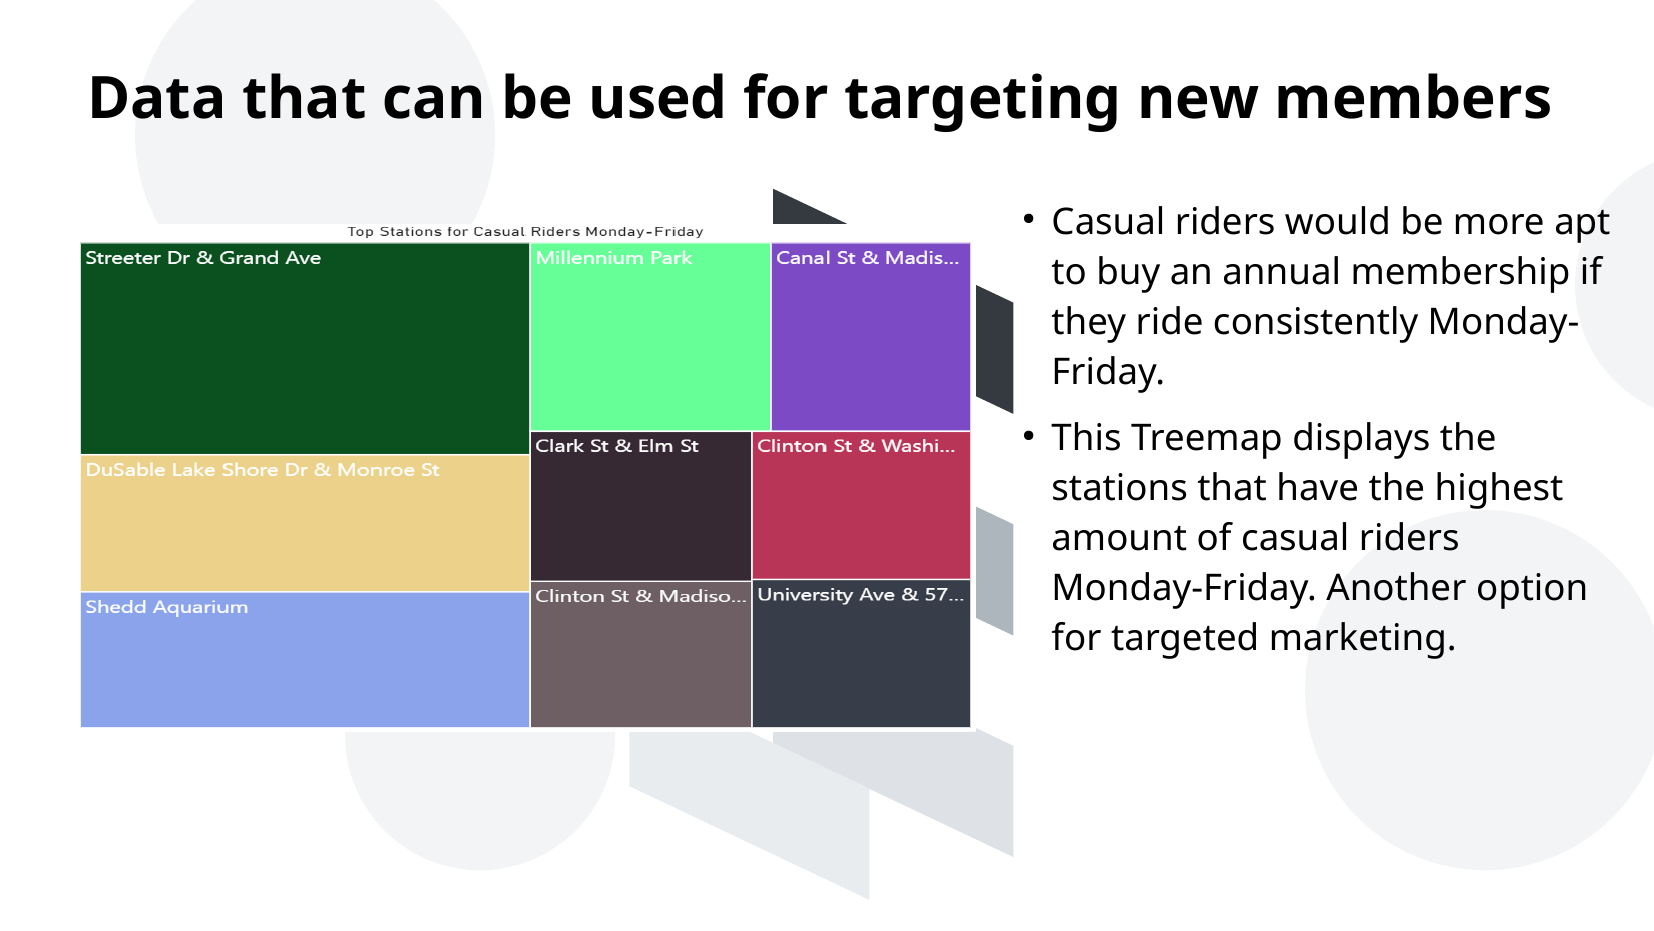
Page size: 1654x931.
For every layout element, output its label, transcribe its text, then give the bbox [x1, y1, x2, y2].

title Data that can be used for targeting new members [76, 17, 1565, 173]
list Casual riders would be more apt to buy an annual membership if they ride consistently Monday-Friday. This Treemap displays the stations that have the highest amount of casual riders Monday-Friday. Another option for targeted marketing. [1012, 194, 1613, 676]
picture [75, 224, 976, 732]
